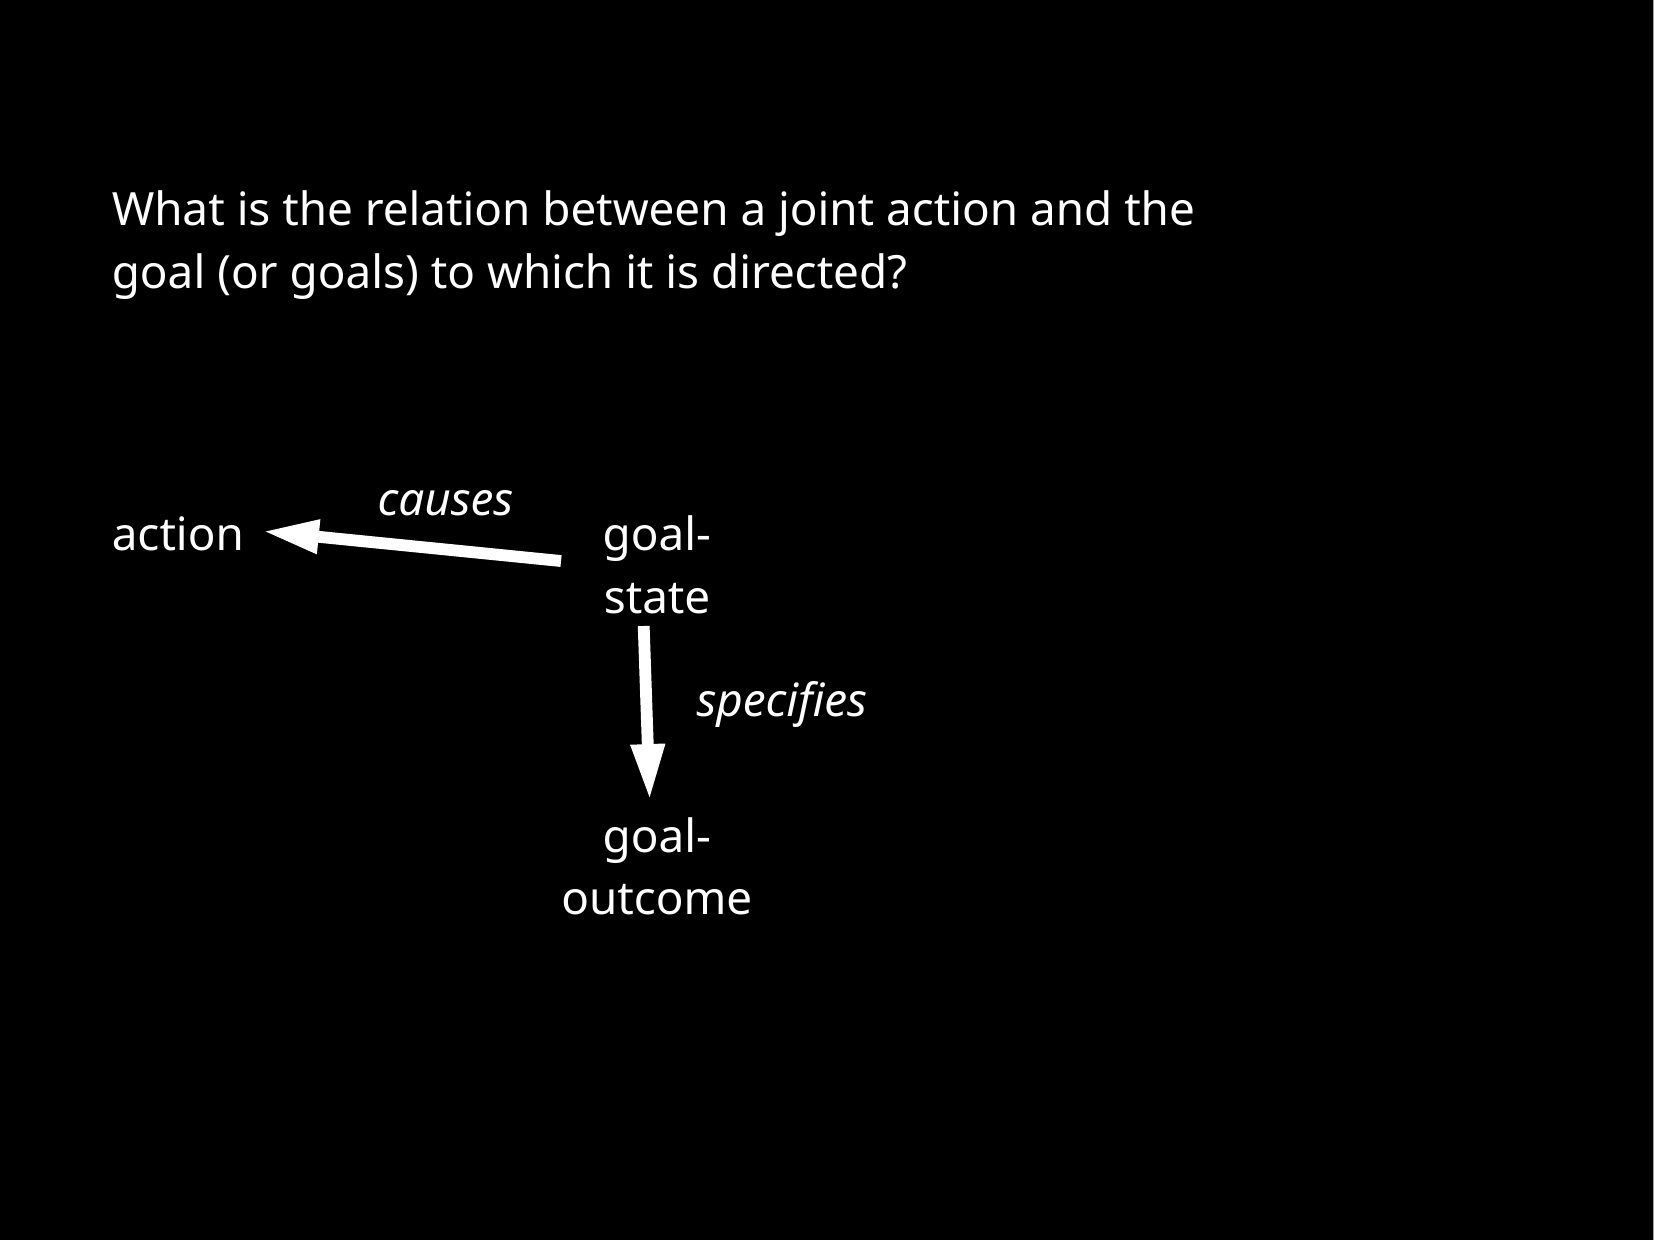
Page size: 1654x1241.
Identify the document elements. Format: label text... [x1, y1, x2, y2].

text_box specifies [681, 659, 916, 738]
text_box goal-outcome [516, 795, 798, 936]
text_box What is the relation between a joint action and the goal (or goals) to which it is directed? [97, 169, 1294, 310]
text_box goal-state [560, 494, 753, 635]
text_box causes [362, 459, 532, 537]
text_box action [97, 494, 266, 572]
